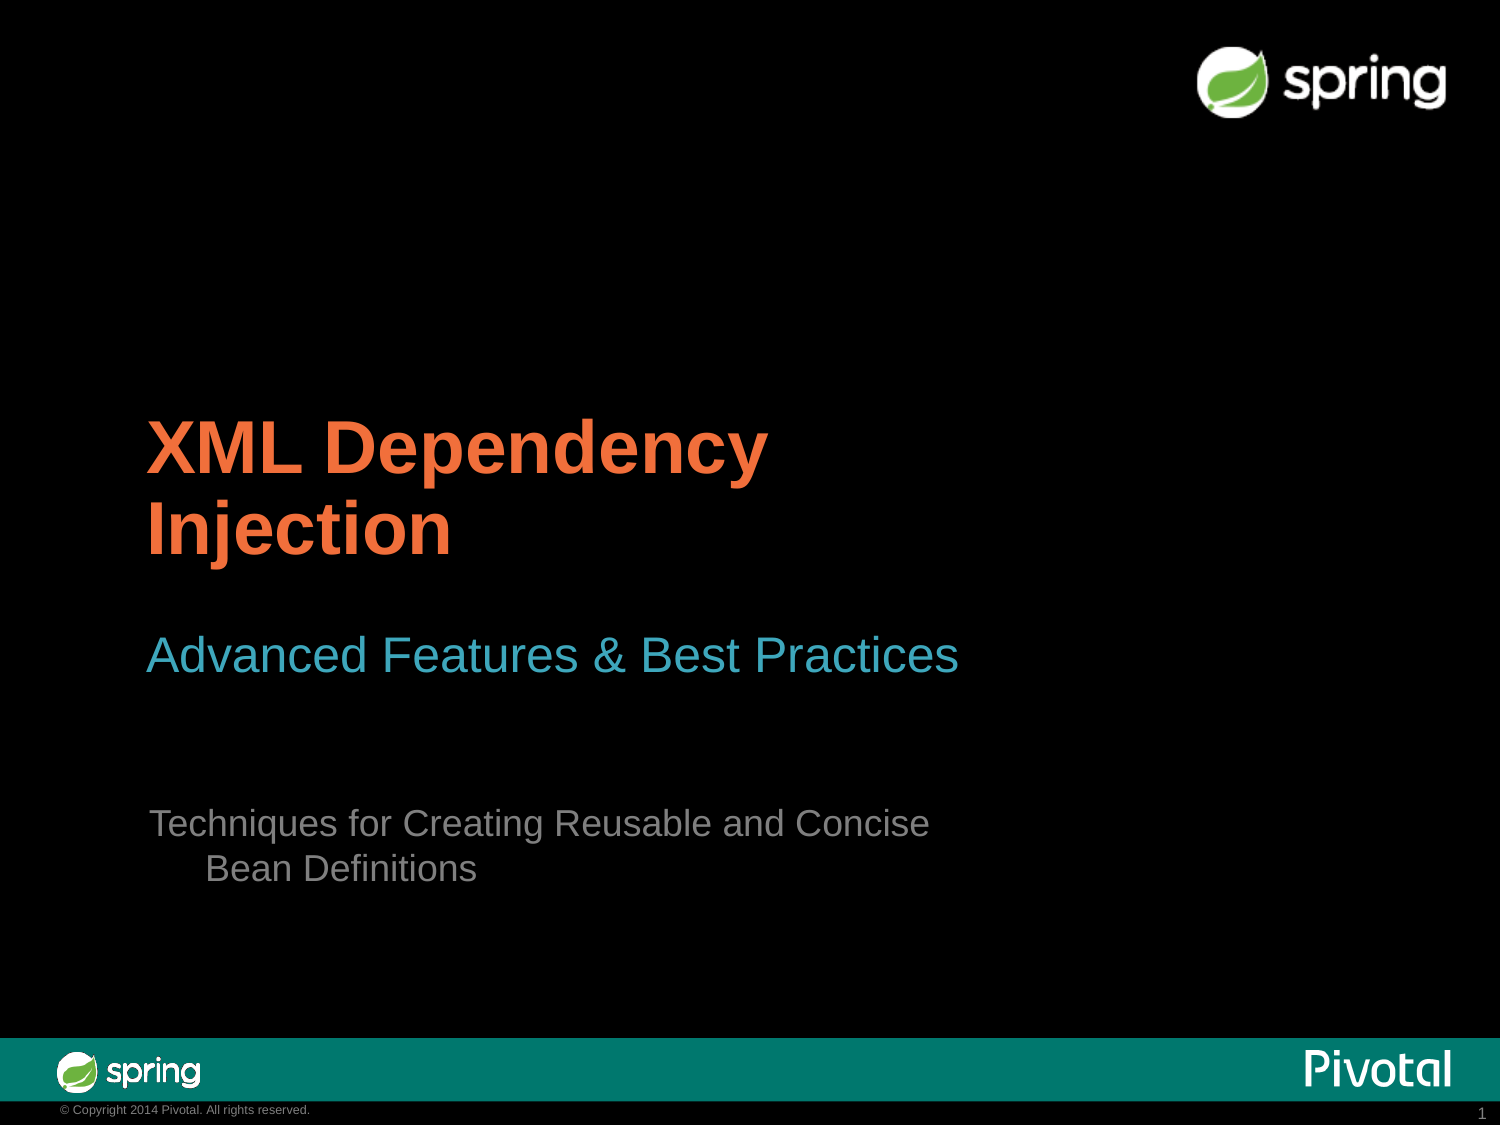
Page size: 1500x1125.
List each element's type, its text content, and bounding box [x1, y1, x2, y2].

picture [1155, 28, 1465, 136]
picture [32, 1041, 210, 1103]
picture [1304, 1047, 1452, 1090]
text_box Advanced Features & Best Practices [146, 622, 1139, 683]
list Techniques for Creating Reusable and Concise Bean Definitions [148, 798, 974, 889]
title XML Dependency Injection [146, 405, 866, 571]
